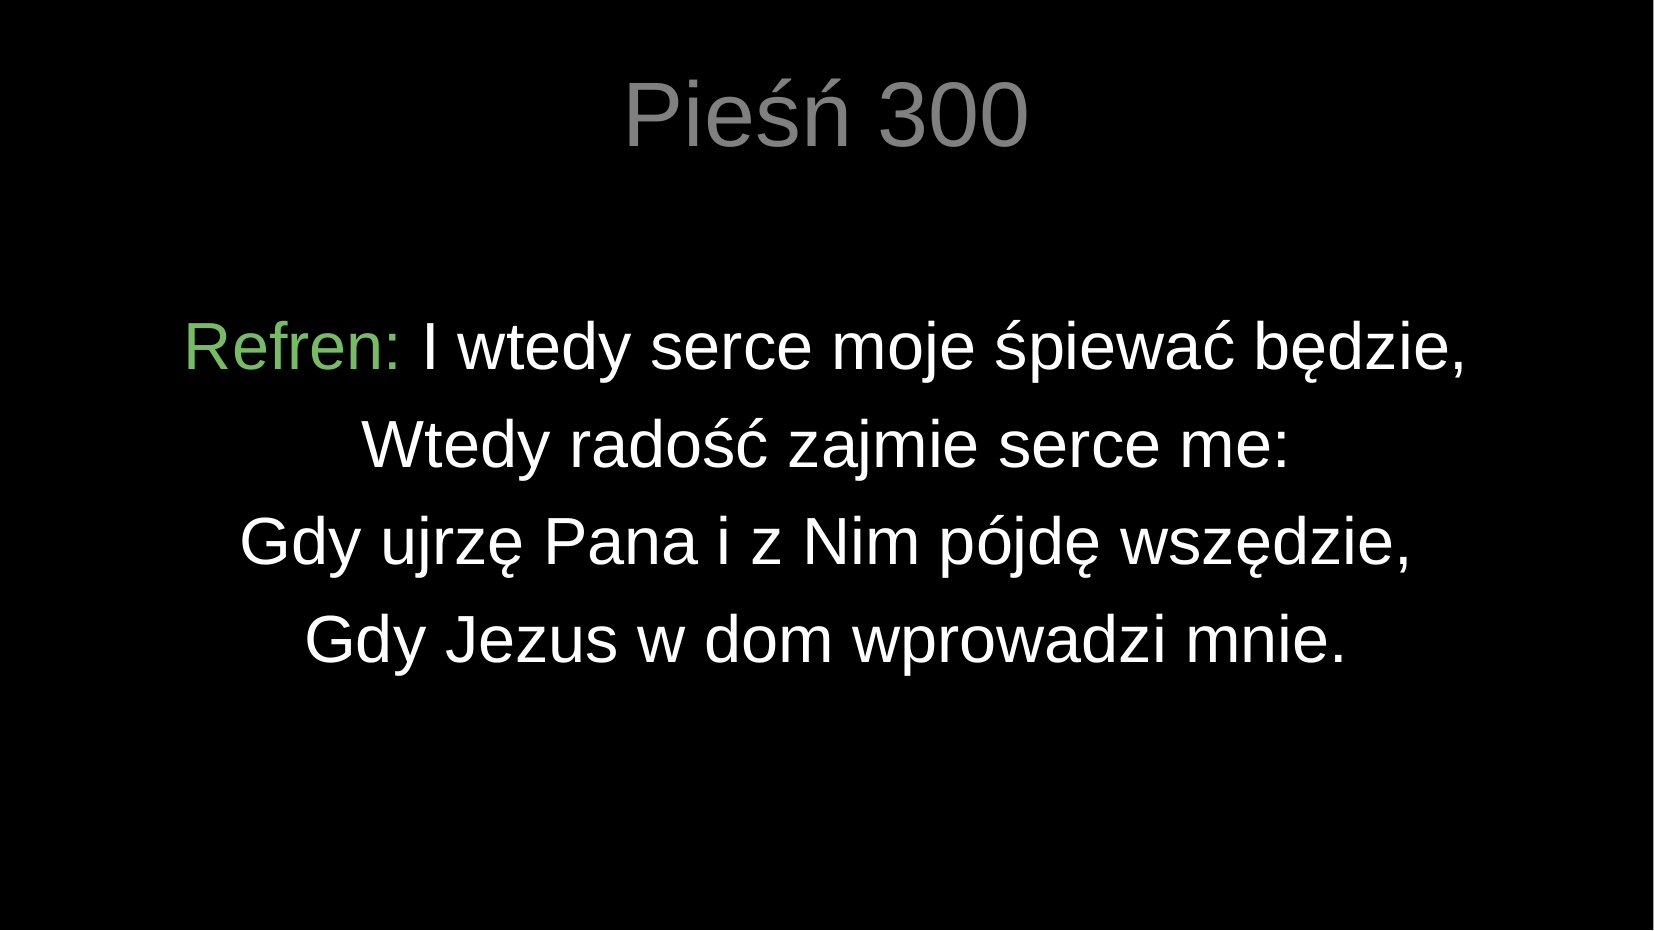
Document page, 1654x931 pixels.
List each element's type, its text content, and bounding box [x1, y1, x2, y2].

subtitle Refren: I wtedy serce moje śpiewać będzie, Wtedy radość zajmie serce me: Gdy ujrzę Pana i z Nim pójdę wszędzie, Gdy Jezus w dom wprowadzi mnie. [82, 217, 1571, 757]
title Pieśń 300 [82, 37, 1571, 193]
